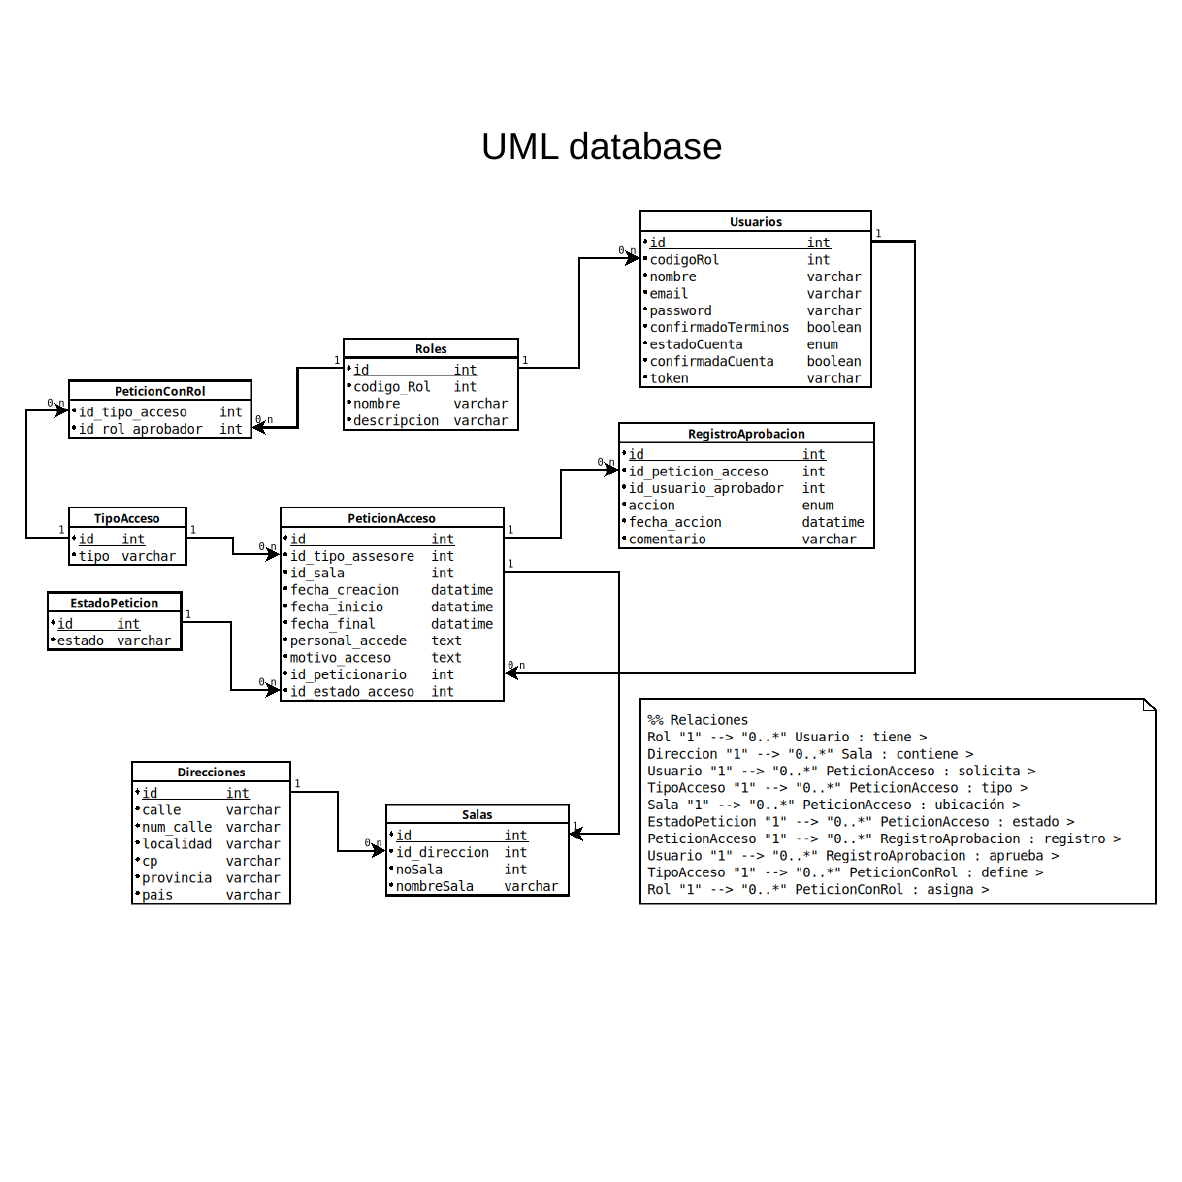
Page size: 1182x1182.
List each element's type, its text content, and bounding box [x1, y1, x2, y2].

text_box UML database [465, 100, 770, 183]
picture [24, 210, 1157, 905]
